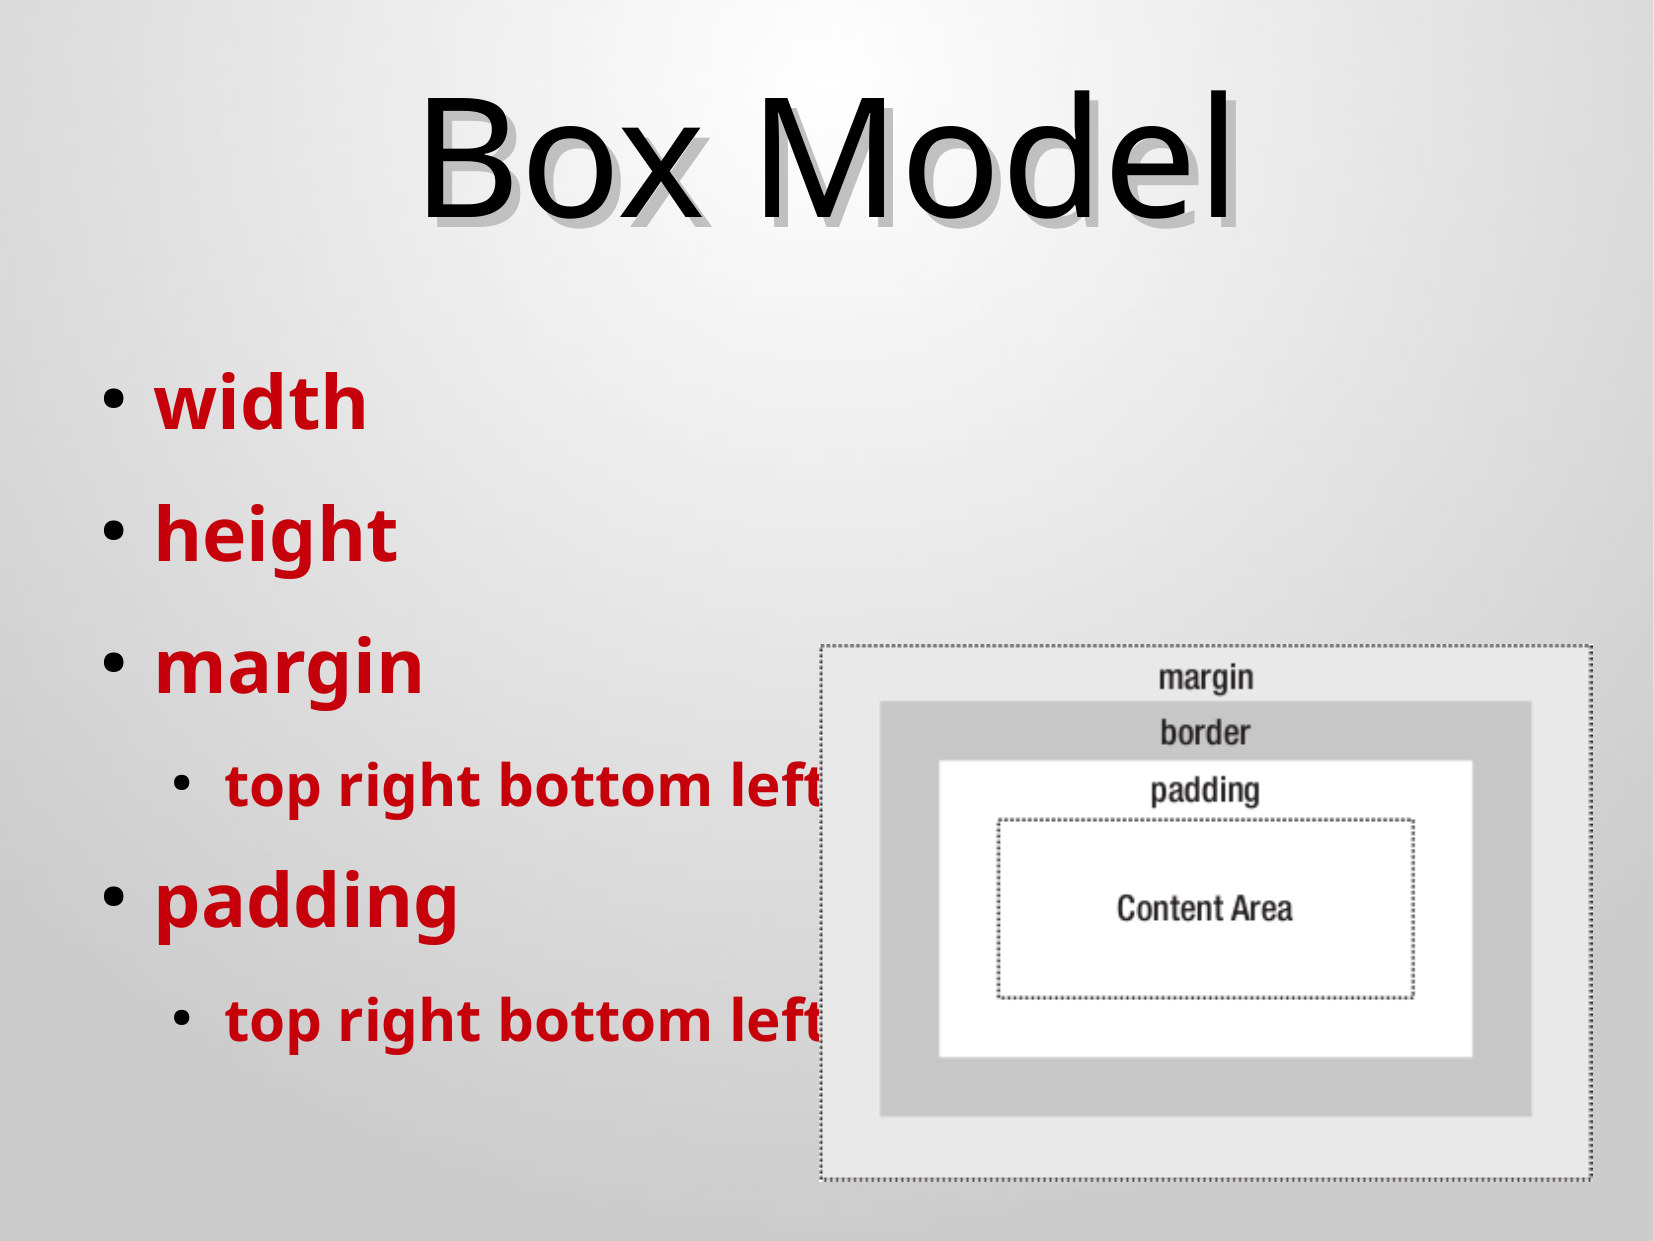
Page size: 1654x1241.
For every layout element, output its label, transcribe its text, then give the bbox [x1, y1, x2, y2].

list width height margin top right bottom left padding top right bottom left [82, 349, 1571, 1168]
title Box Model [82, 49, 1571, 257]
picture [0, 0, 1654, 1241]
